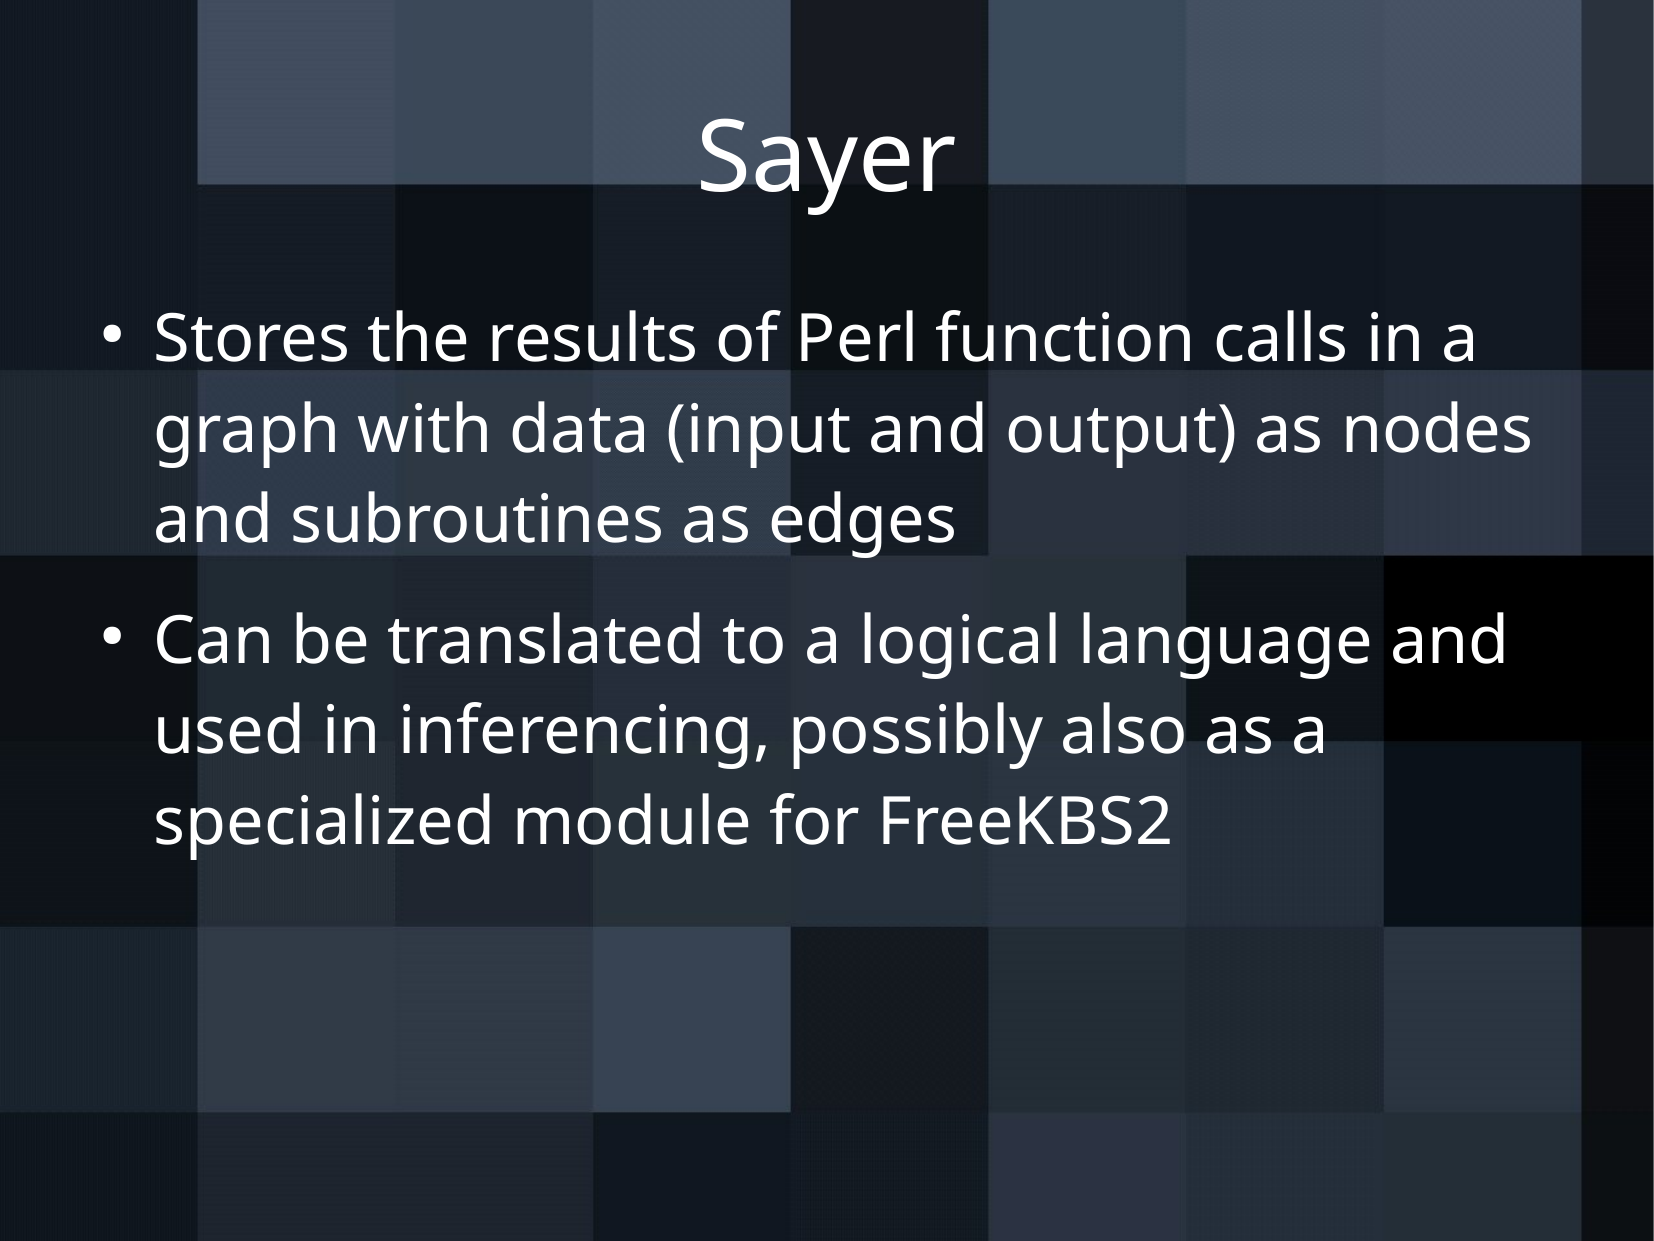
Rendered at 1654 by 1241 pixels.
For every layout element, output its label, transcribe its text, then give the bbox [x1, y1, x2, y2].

title Sayer [82, 56, 1571, 250]
picture [0, 0, 1654, 1241]
list Stores the results of Perl function calls in a graph with data (input and output) as nodes and subroutines as edges Can be translated to a logical language and used in inferencing, possibly also as a specialized module for FreeKBS2 [82, 290, 1571, 1094]
